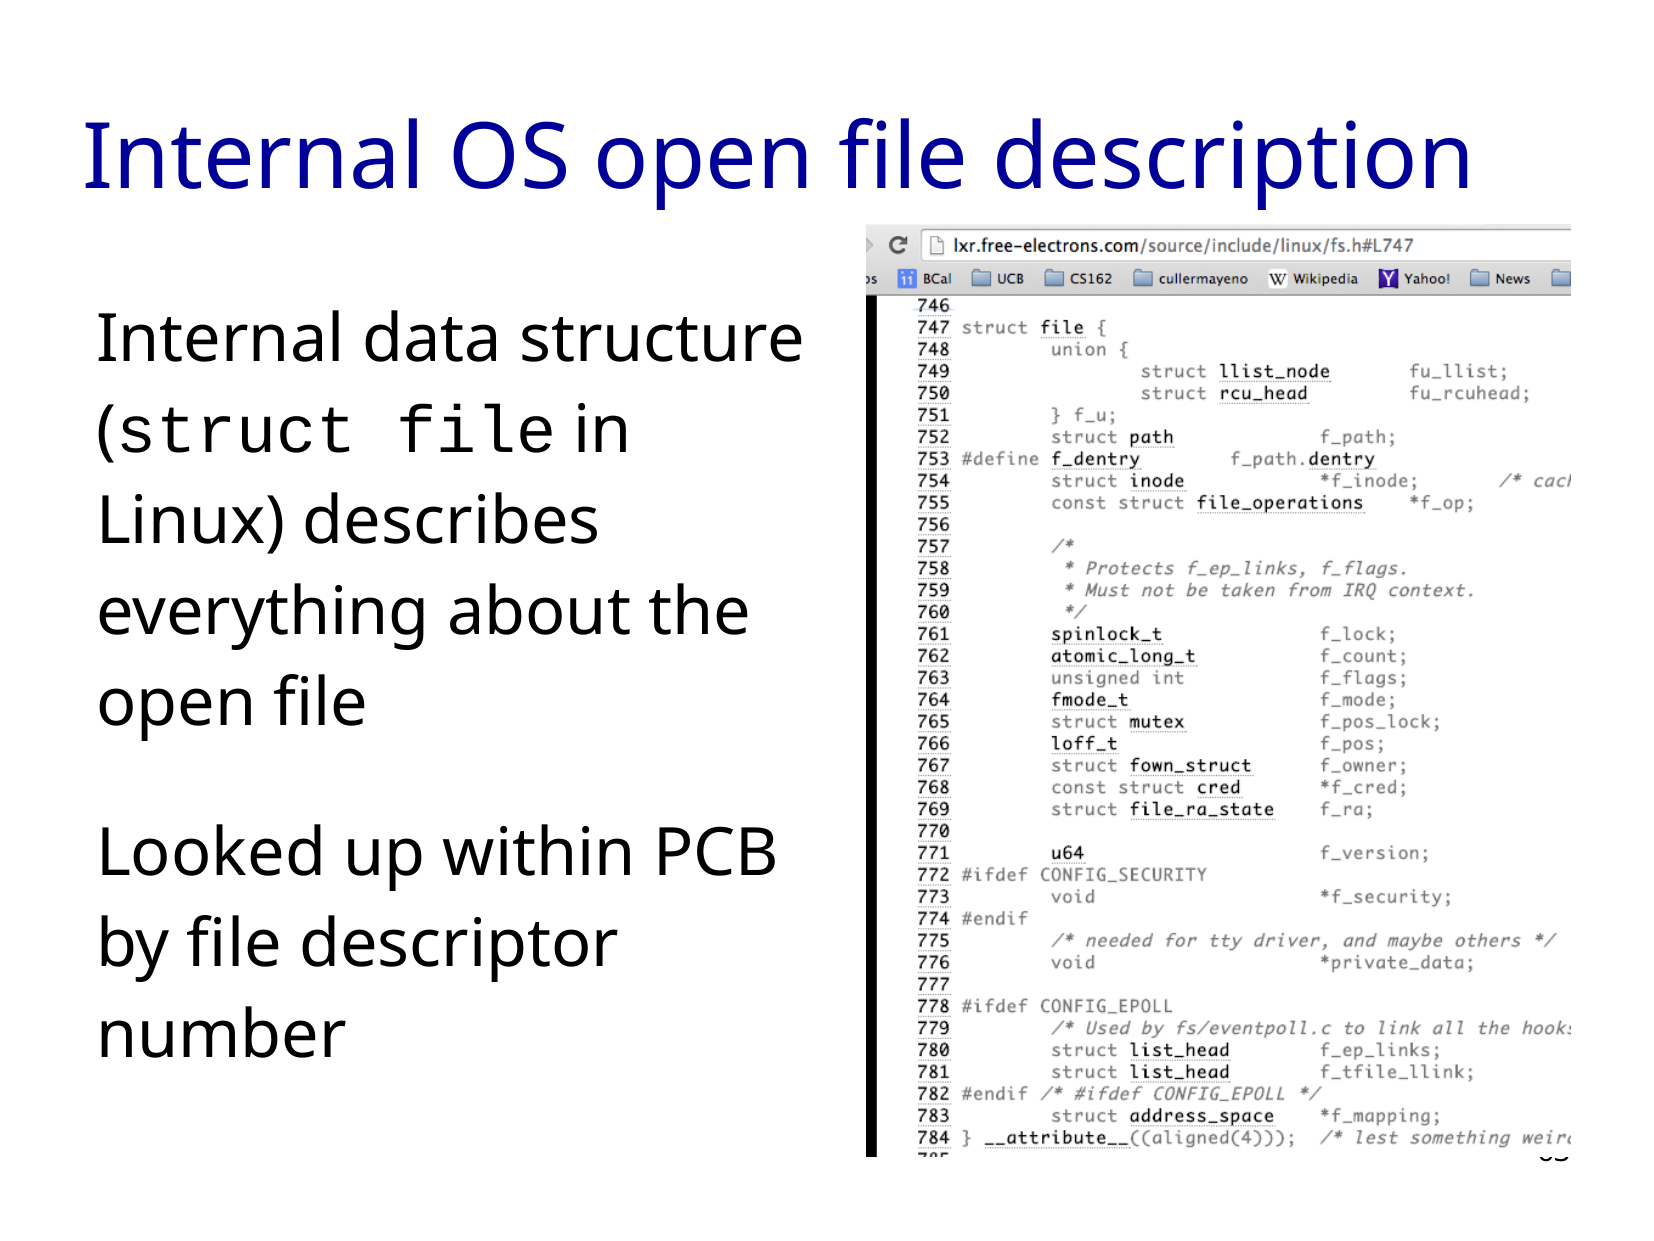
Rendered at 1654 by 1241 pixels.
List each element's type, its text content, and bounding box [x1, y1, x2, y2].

list Internal data structure (struct file in Linux) describes everything about the open file Looked up within PCB by file descriptor number [60, 290, 836, 1096]
title Internal OS open file description [82, 49, 1571, 257]
picture [866, 224, 1571, 1157]
